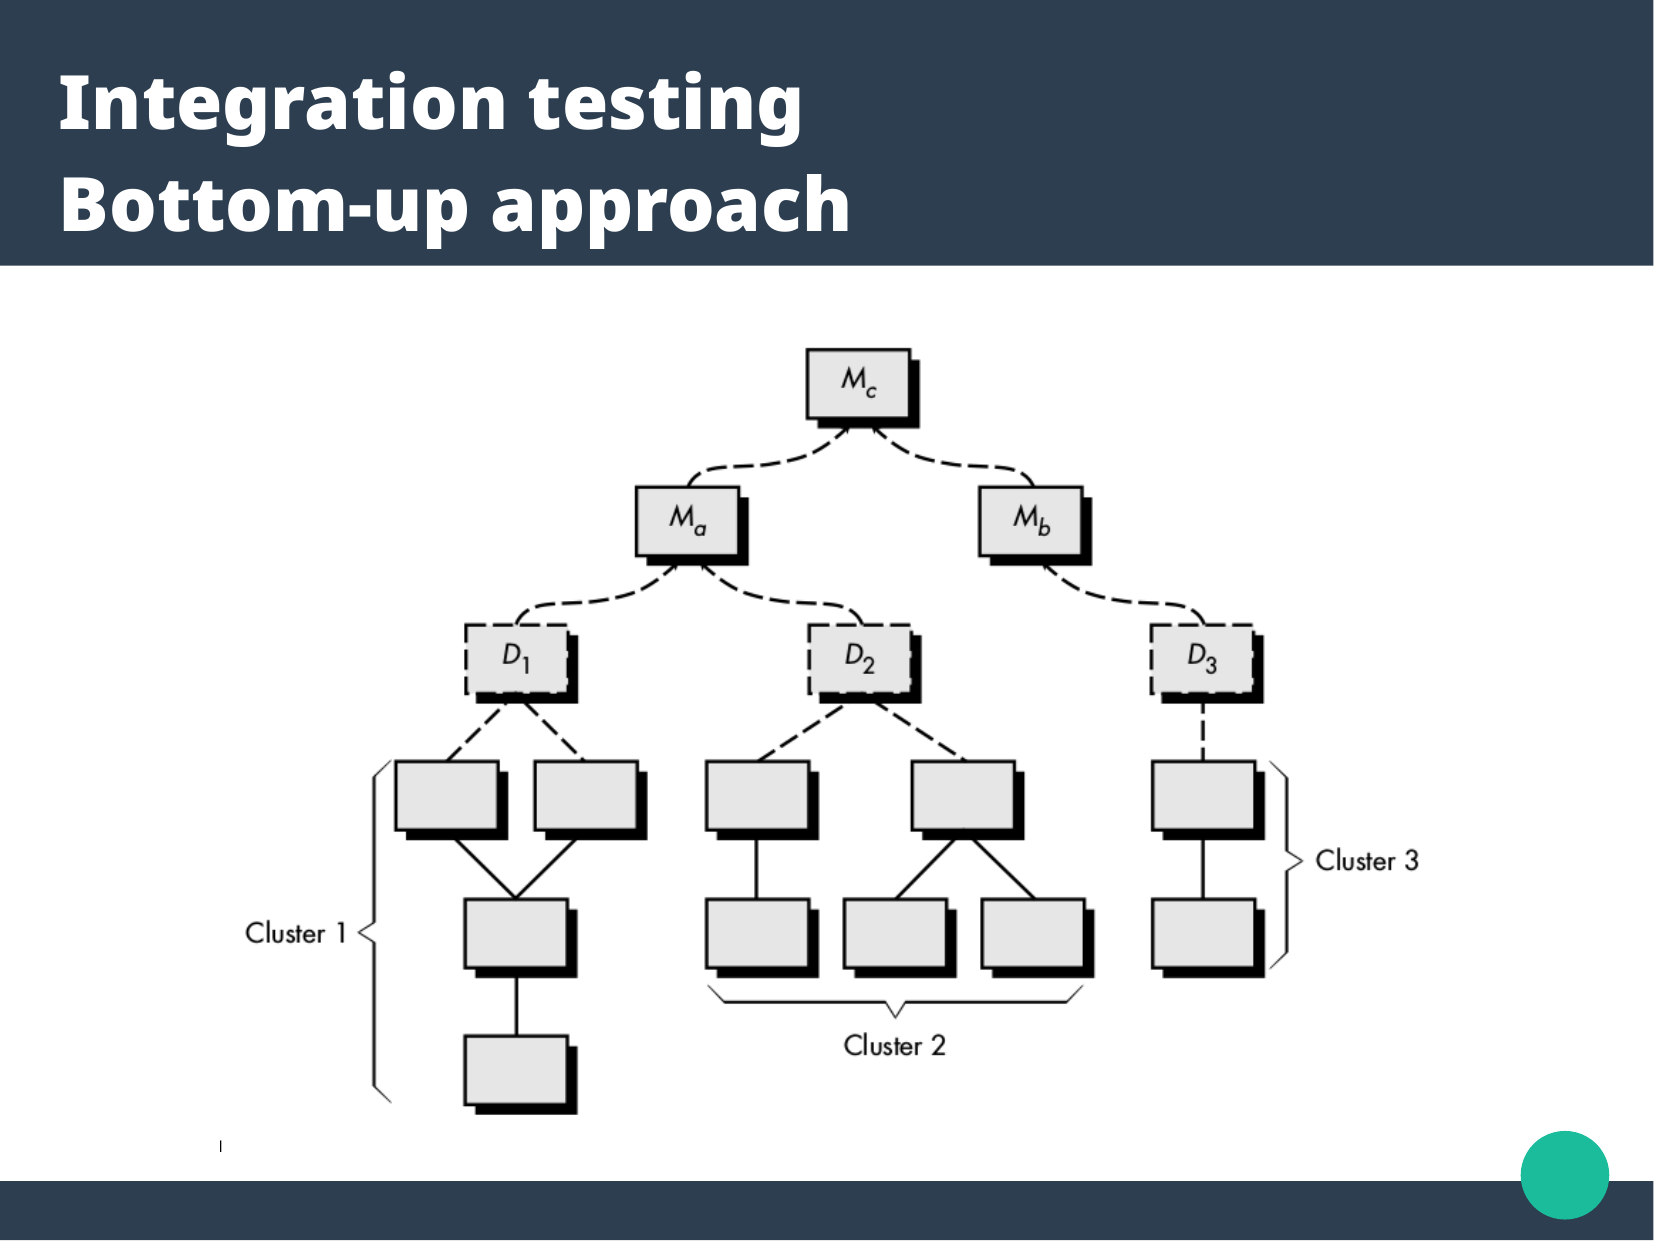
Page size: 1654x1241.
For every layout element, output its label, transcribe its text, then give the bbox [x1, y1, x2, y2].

title Integration testing Bottom-up approach [59, 49, 1595, 207]
picture [220, 324, 1434, 1152]
